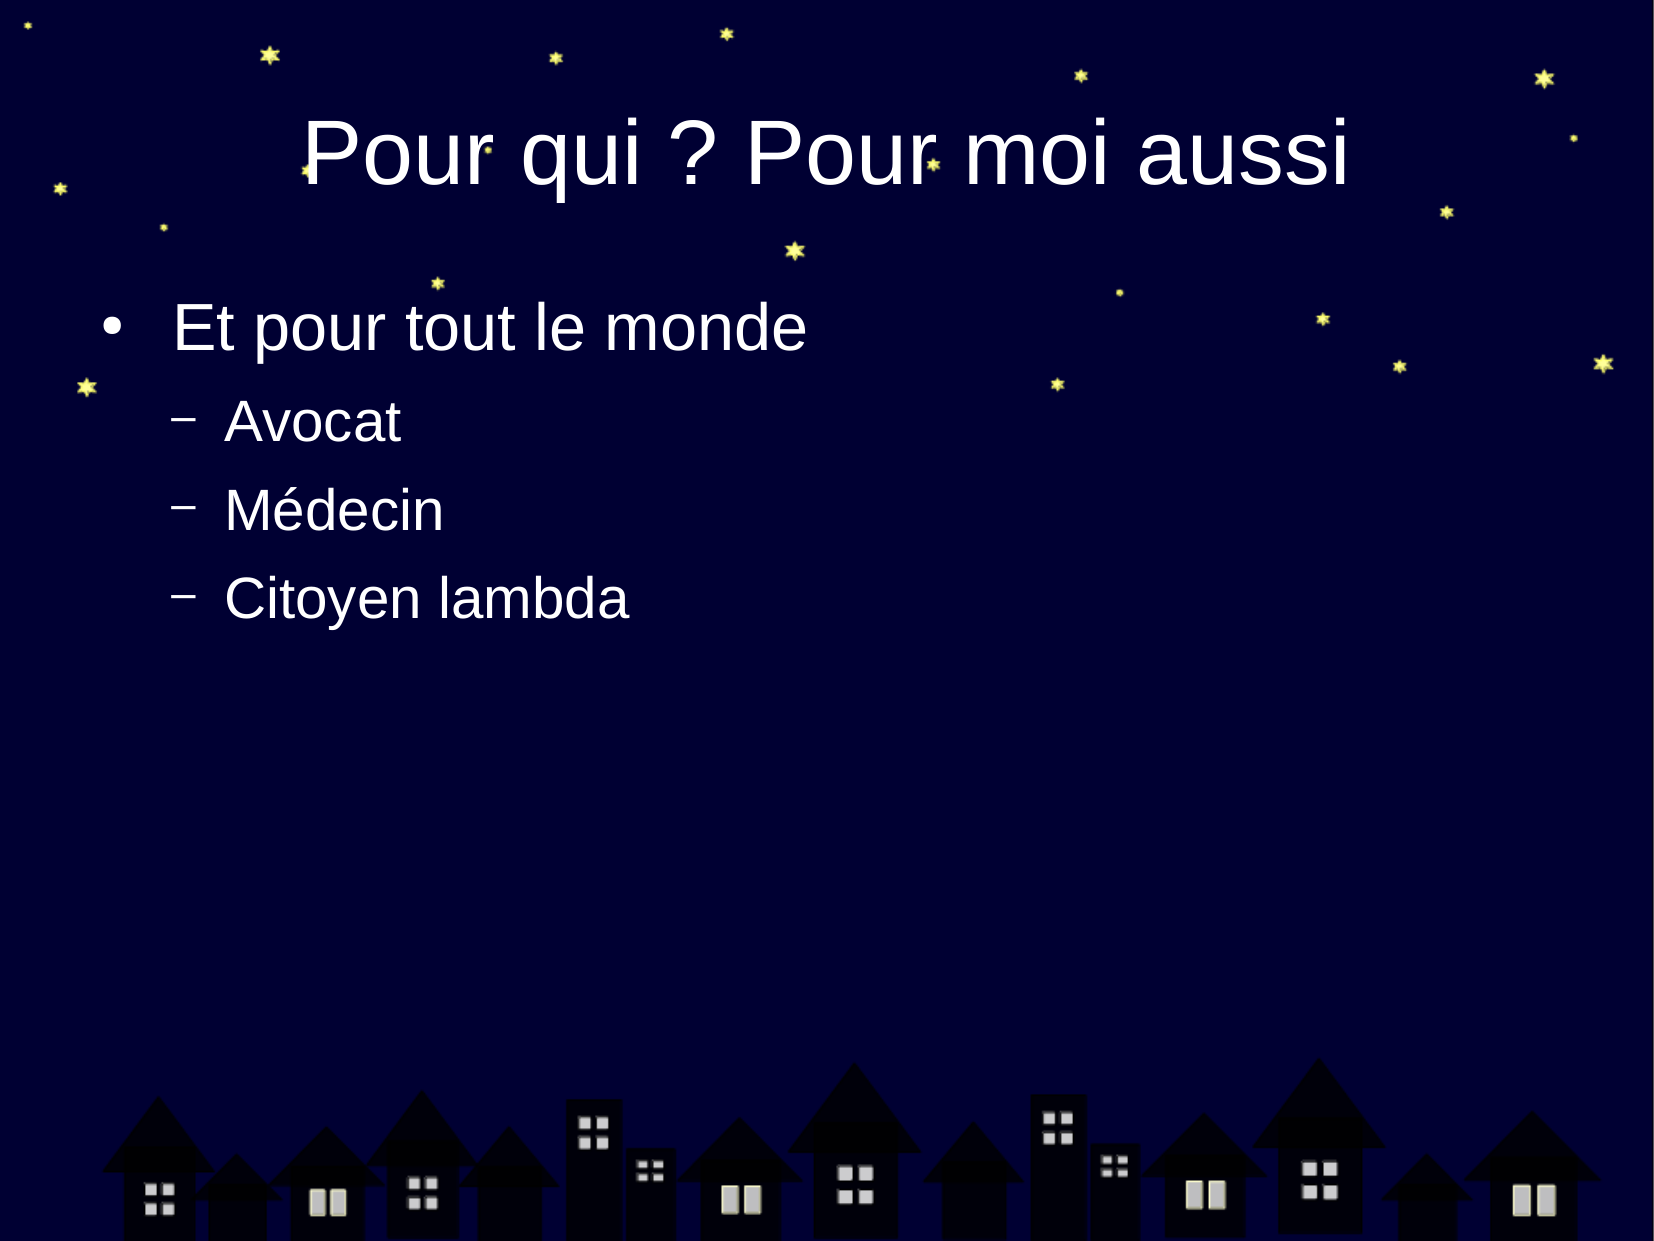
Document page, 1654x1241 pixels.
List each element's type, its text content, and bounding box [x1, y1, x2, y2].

picture [0, 0, 1654, 1241]
list Et pour tout le monde Avocat Médecin Citoyen lambda [82, 290, 1571, 1010]
title Pour qui ? Pour moi aussi [82, 49, 1571, 257]
